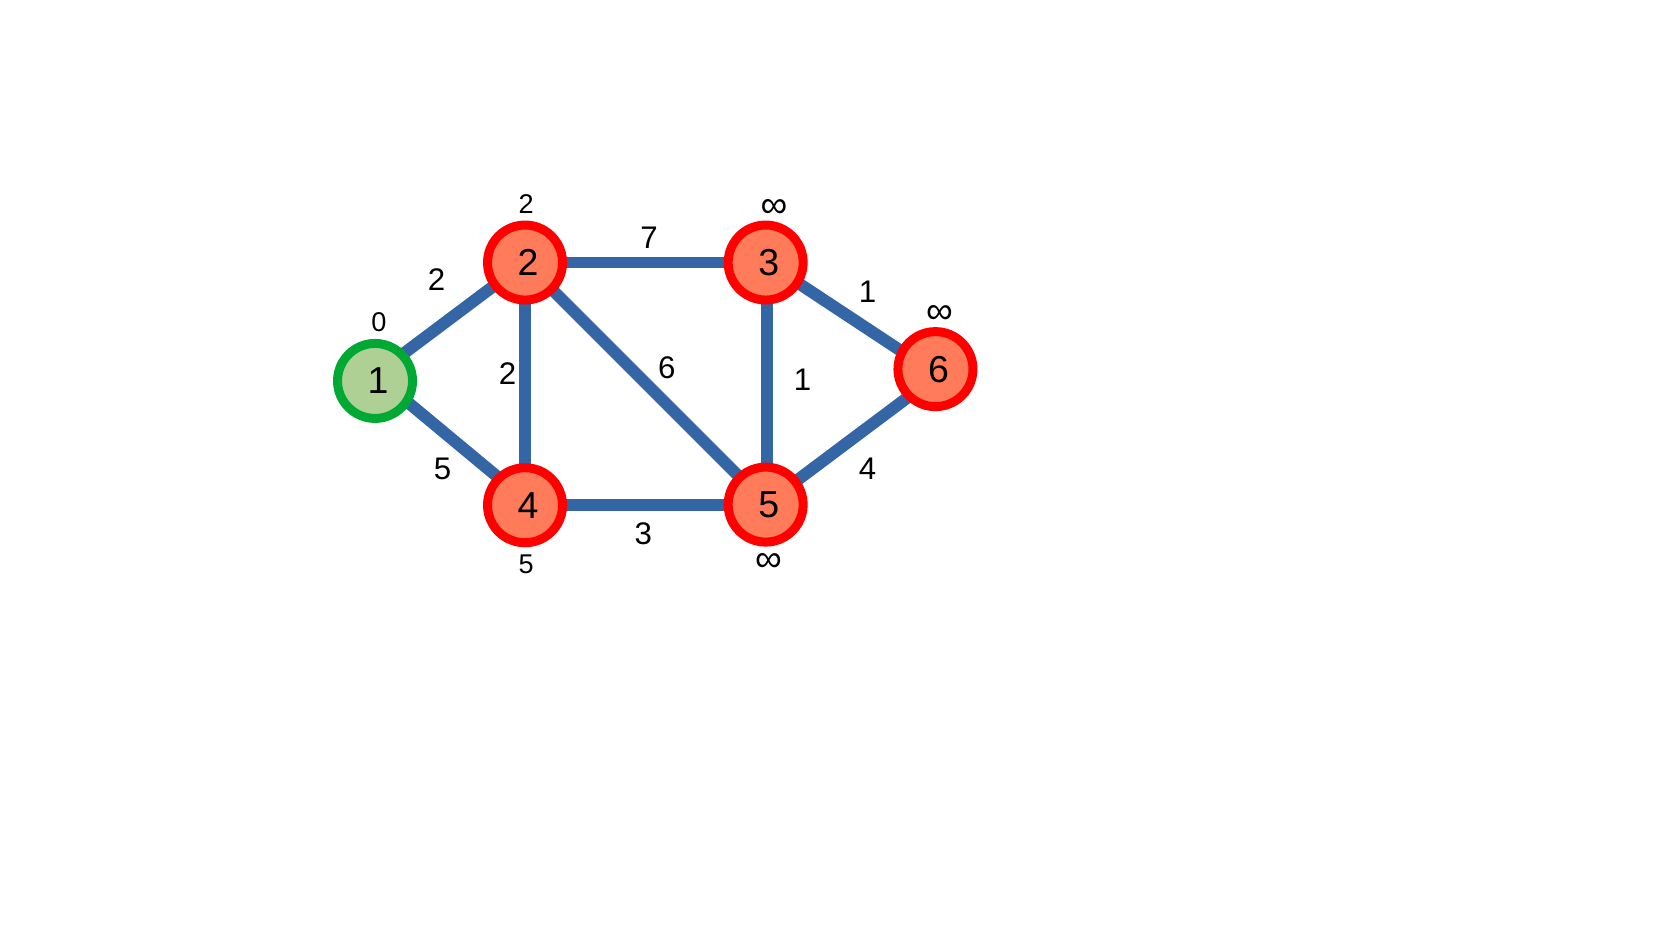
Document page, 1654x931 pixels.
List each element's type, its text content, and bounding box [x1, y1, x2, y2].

text_box 7 [625, 213, 673, 263]
text_box 0 [356, 294, 413, 351]
text_box 1 [779, 355, 827, 405]
text_box 2 [487, 225, 563, 301]
text_box 6 [643, 343, 691, 393]
text_box 3 [619, 508, 667, 559]
text_box ∞ [745, 175, 803, 233]
text_box 2 [503, 175, 561, 233]
text_box 2 [483, 349, 531, 399]
text_box 5 [418, 443, 467, 494]
text_box 3 [728, 231, 804, 301]
text_box 4 [844, 443, 892, 494]
text_box 5 [503, 536, 561, 594]
text_box ∞ [740, 530, 797, 588]
text_box 4 [487, 467, 563, 536]
text_box 1 [337, 348, 413, 419]
text_box 6 [897, 340, 973, 407]
text_box 1 [844, 266, 892, 317]
text_box ∞ [911, 282, 968, 340]
text_box 5 [728, 467, 804, 532]
text_box 2 [413, 254, 461, 305]
